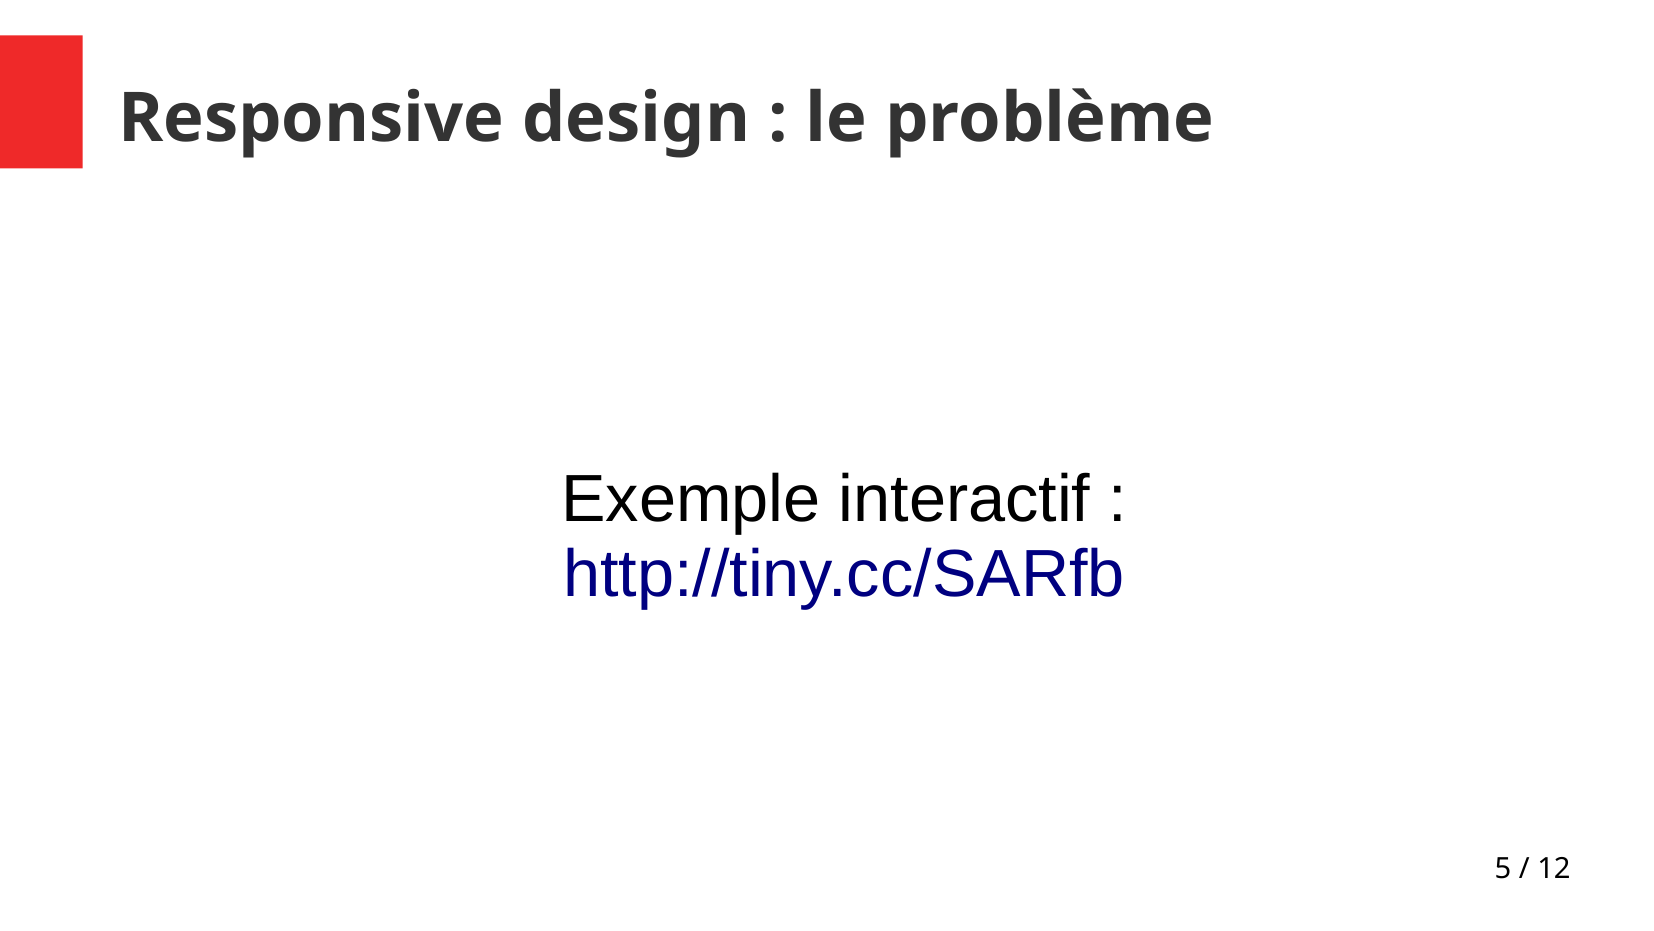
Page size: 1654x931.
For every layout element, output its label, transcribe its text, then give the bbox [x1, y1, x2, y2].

subtitle Exemple interactif : http://tiny.cc/SARfb [118, 265, 1536, 806]
title Responsive design : le problème [118, 37, 1571, 193]
